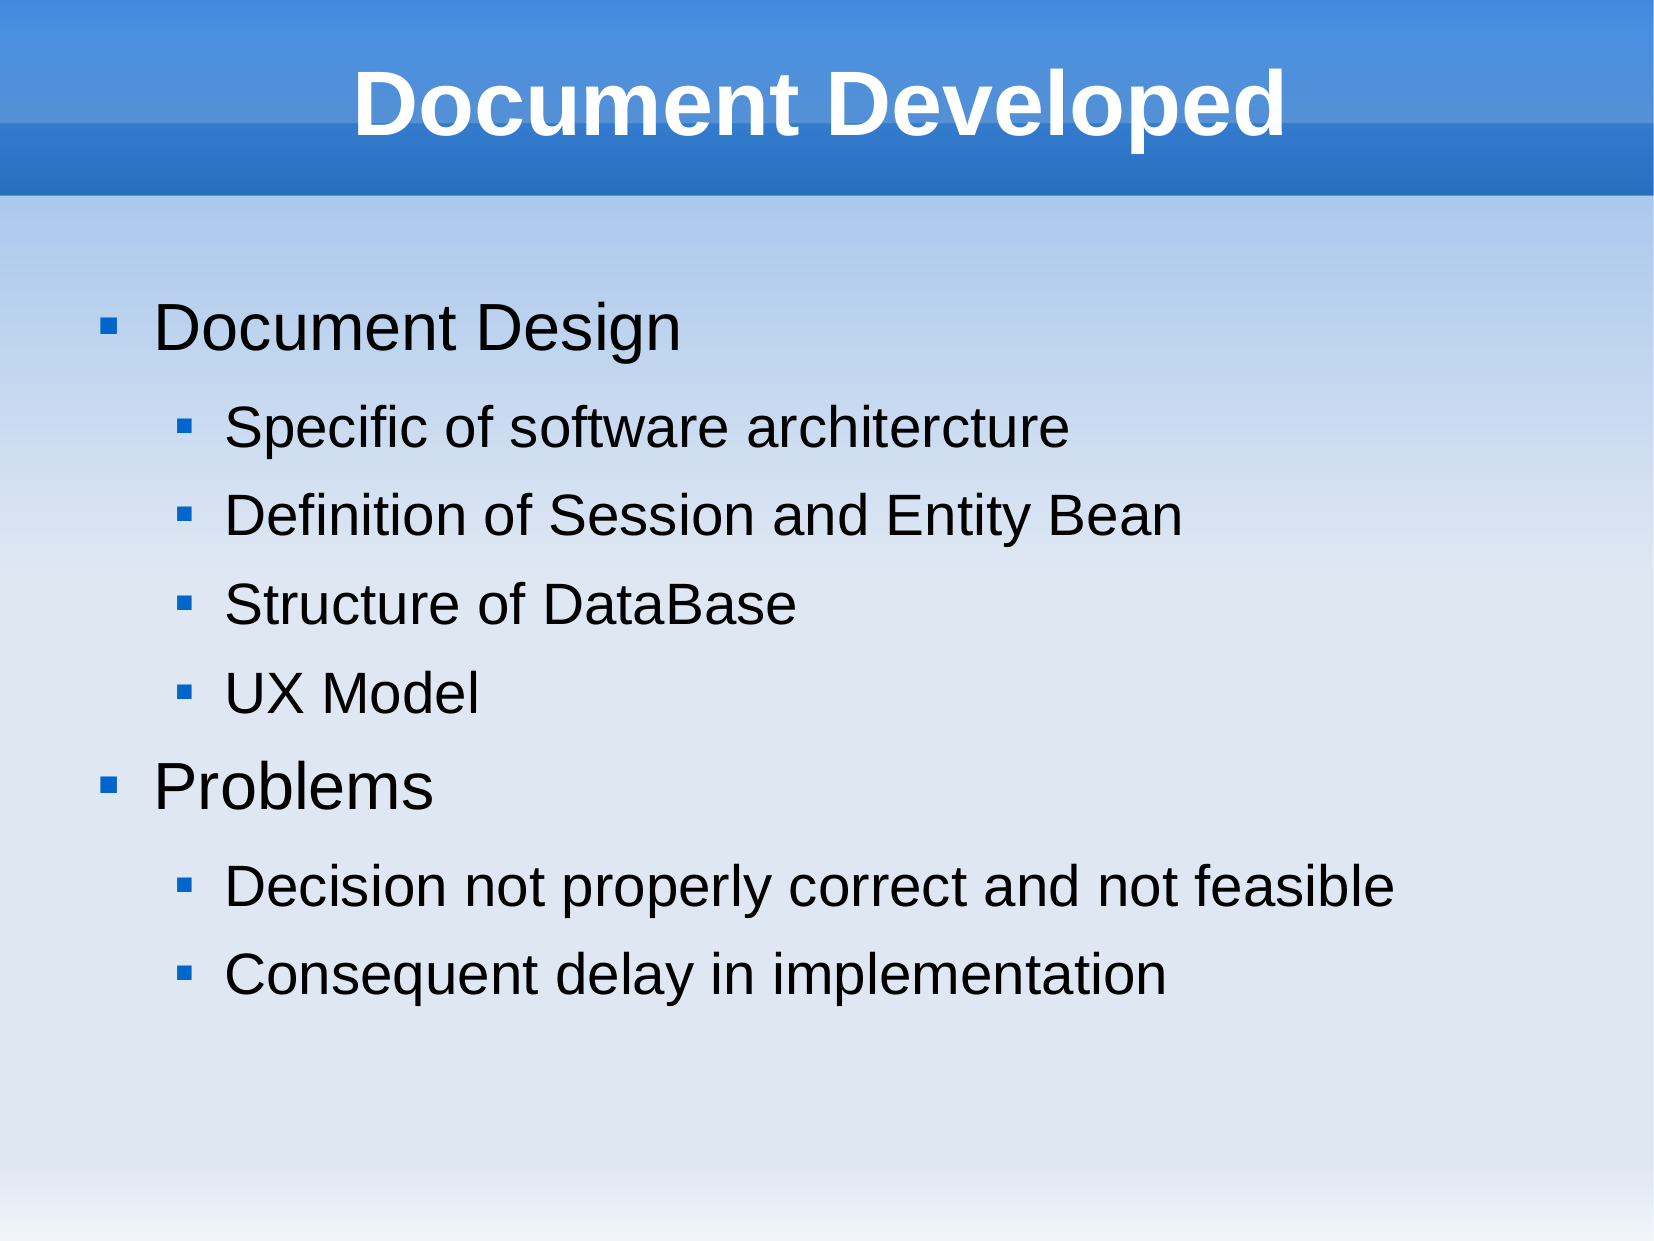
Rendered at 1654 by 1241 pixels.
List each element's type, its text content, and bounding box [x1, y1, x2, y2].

list Document Design Specific of software architercture Definition of Session and Entity Bean Structure of DataBase UX Model Problems Decision not properly correct and not feasible Consequent delay in implementation [82, 290, 1571, 1094]
picture [0, 0, 1654, 1241]
title Document Developed [76, 7, 1565, 200]
